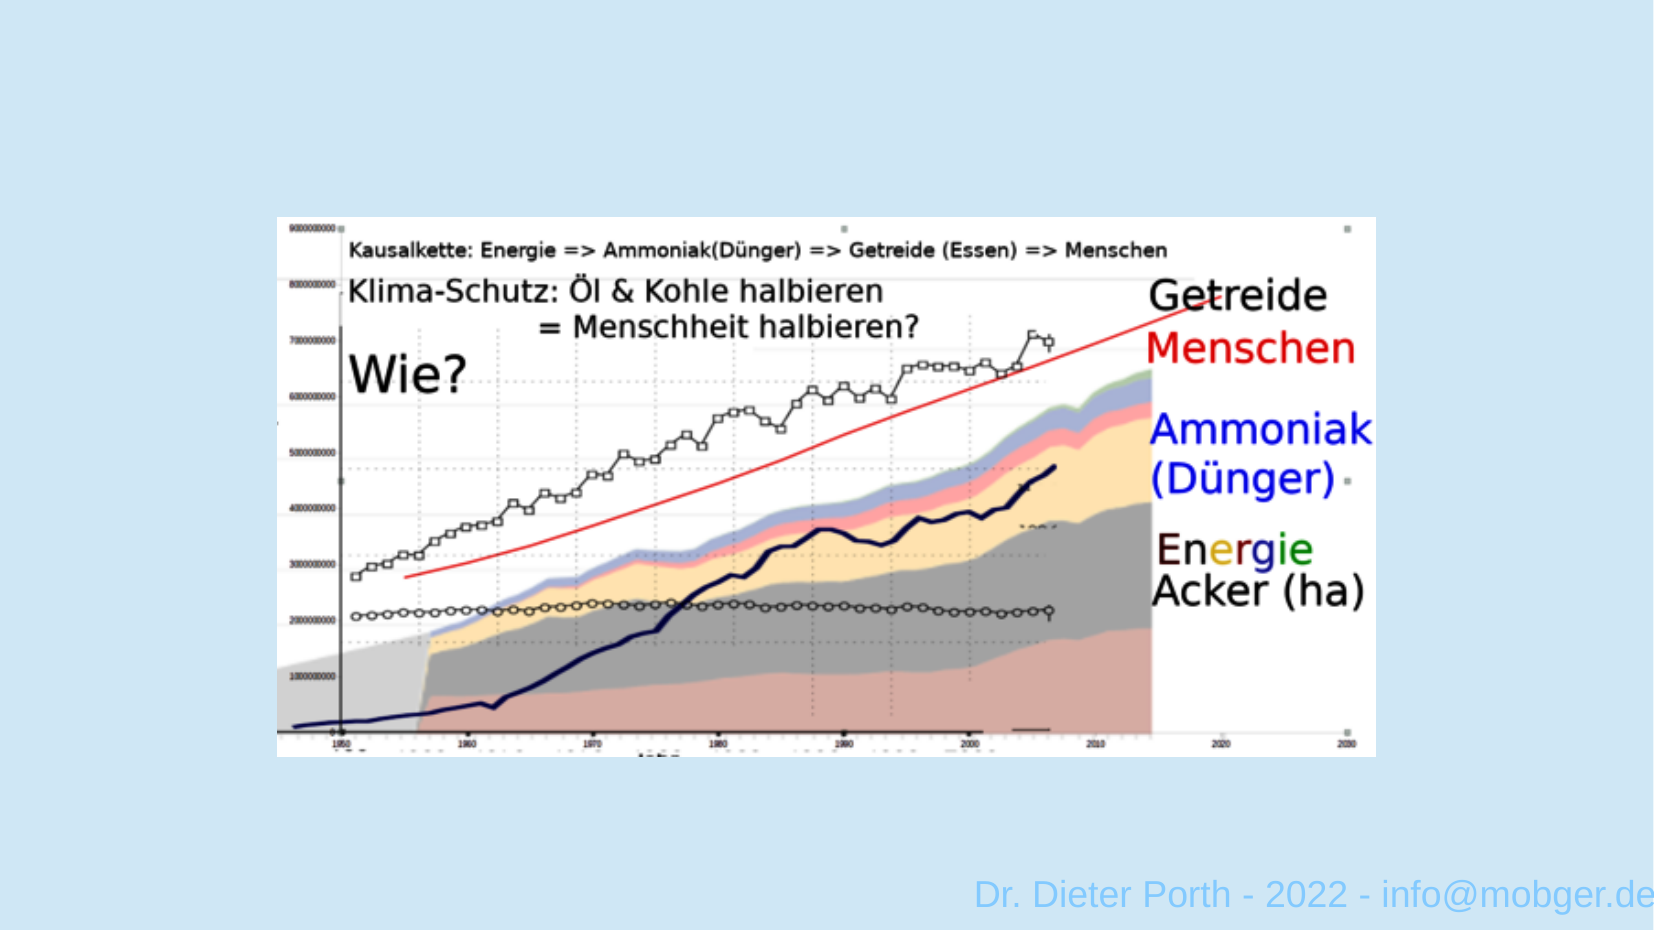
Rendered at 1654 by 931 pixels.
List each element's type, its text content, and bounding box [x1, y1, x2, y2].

picture [277, 217, 1376, 758]
title Dr. Dieter Porth - 2022 - info@mobger.de [958, 859, 1654, 931]
